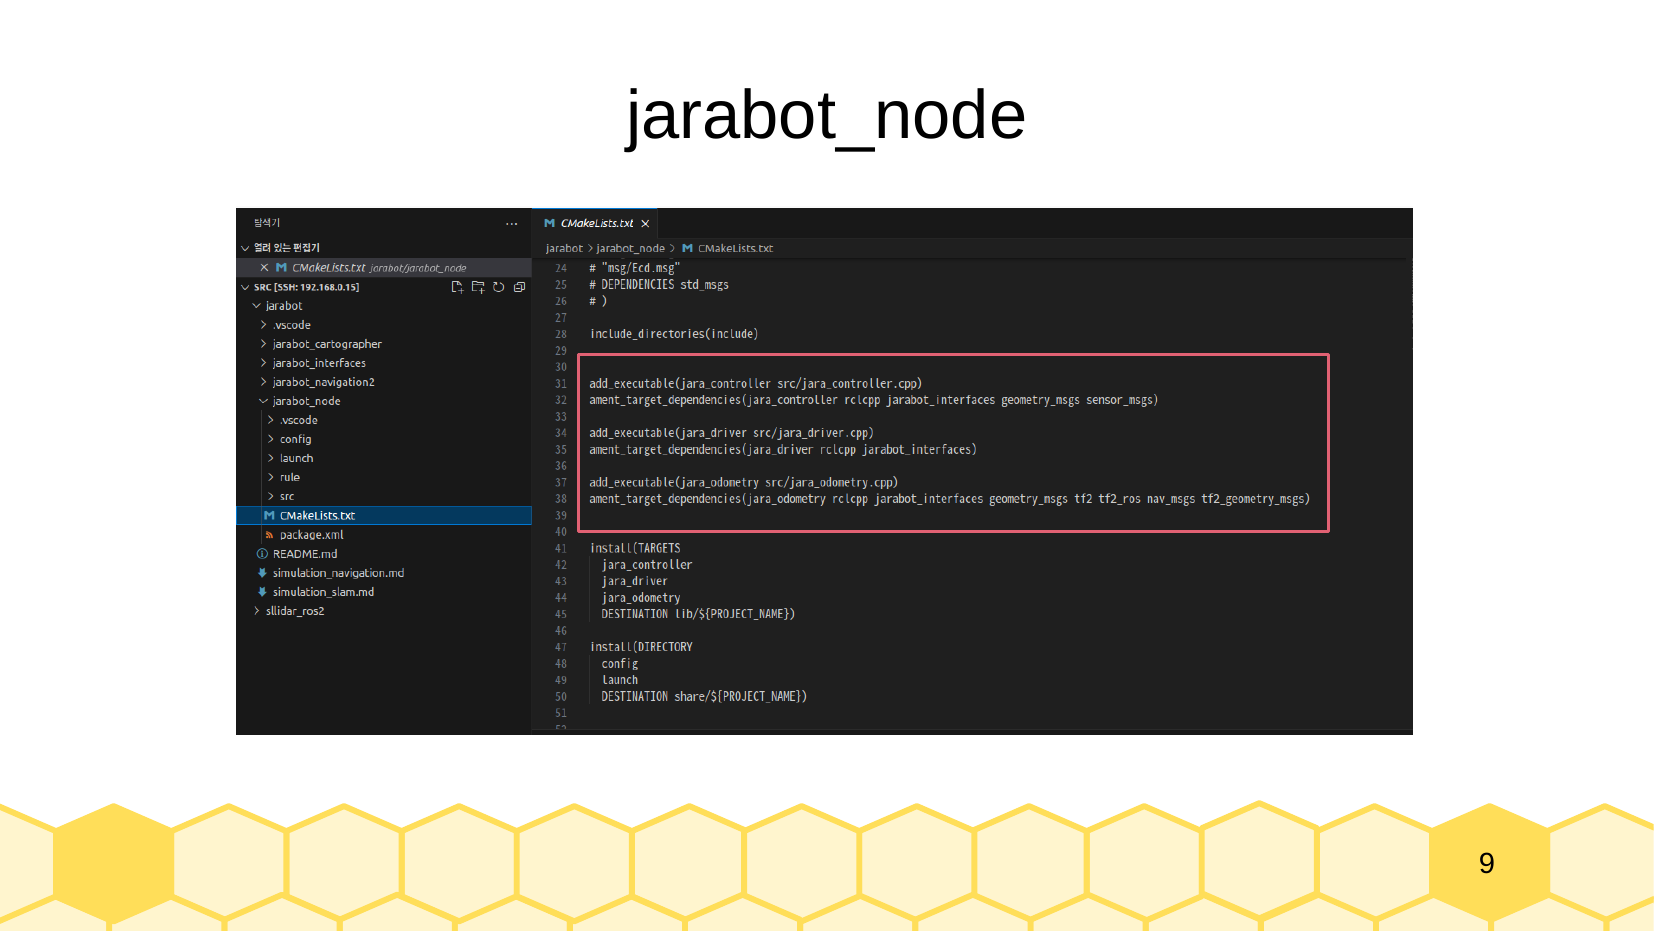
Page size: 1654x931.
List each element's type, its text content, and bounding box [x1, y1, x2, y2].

title jarabot_node [82, 37, 1571, 193]
picture [236, 206, 1413, 735]
